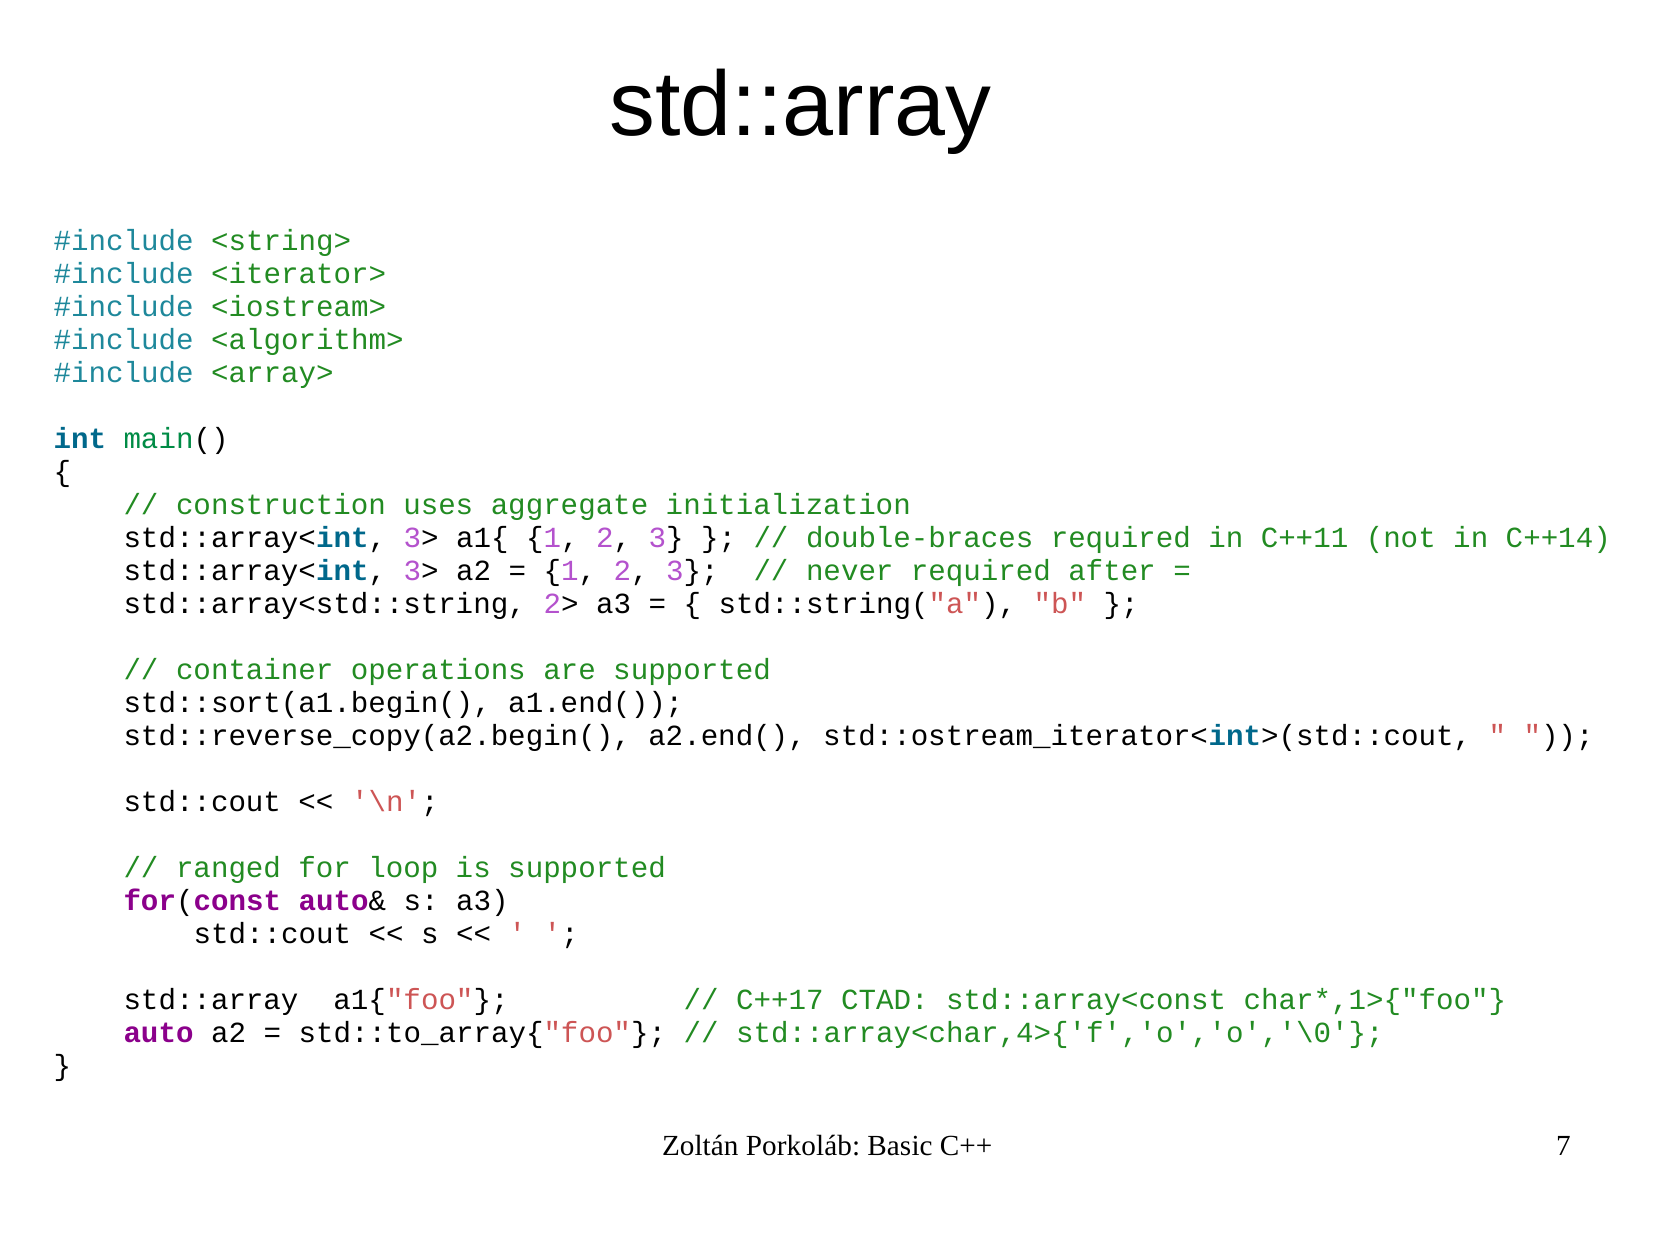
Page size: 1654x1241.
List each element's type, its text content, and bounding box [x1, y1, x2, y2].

title std::array [56, 0, 1546, 185]
text_box #include <string> #include <iterator> #include <iostream> #include <algorithm> #include <array> int main() { // construction uses aggregate initialization std::array<int, 3> a1{ {1, 2, 3} }; // double-braces required in C++11 (not in C++14) std::array<int, 3> a2 = {1, 2, 3}; // never required after = std::array<std::string, 2> a3 = { std::string("a"), "b" }; // container operations are supported std::sort(a1.begin(), a1.end()); std::reverse_copy(a2.begin(), a2.end(), std::ostream_iterator<int>(std::cout, " ")); std::cout << '\n'; // ranged for loop is supported for(const auto& s: a3) std::cout << s << ' '; std::array a1{"foo"}; // C++17 CTAD: std::array<const char*,1>{"foo"} auto a2 = std::to_array{"foo"}; // std::array<char,4>{'f','o','o','\0'}; } [38, 185, 1654, 1187]
